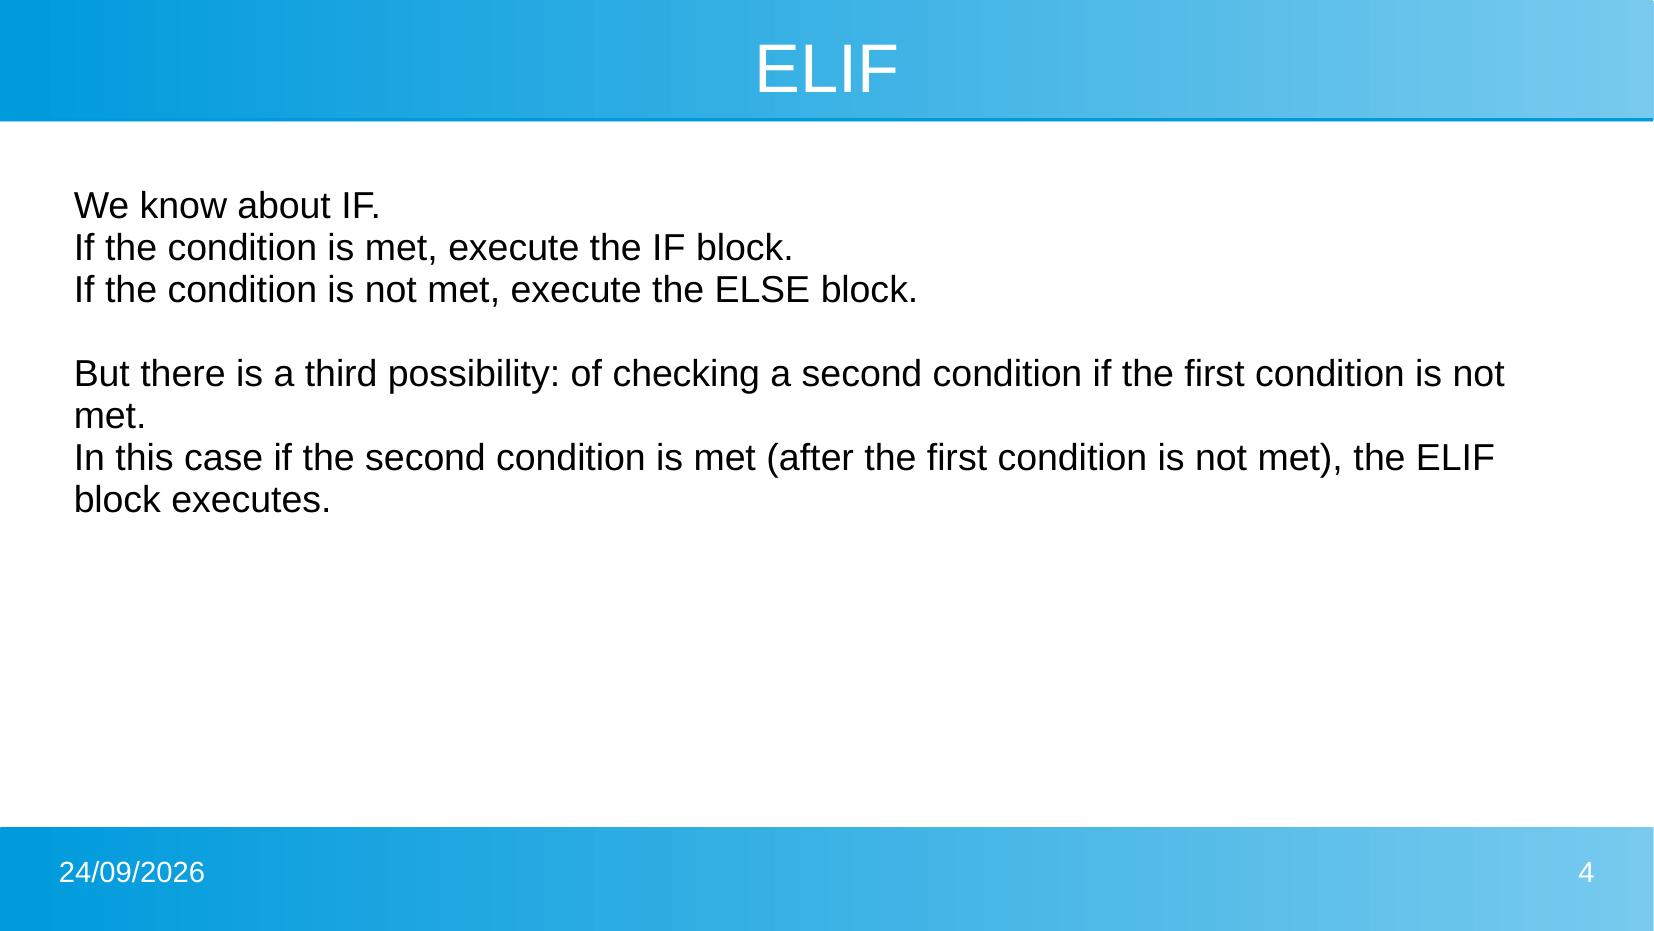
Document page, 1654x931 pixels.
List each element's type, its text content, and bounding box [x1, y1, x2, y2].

text_box We know about IF. If the condition is met, execute the IF block. If the condition is not met, execute the ELSE block. But there is a third possibility: of checking a second condition if the first condition is not met. In this case if the second condition is met (after the first condition is not met), the ELIF block executes. [59, 177, 1565, 528]
title ELIF [59, 29, 1595, 108]
